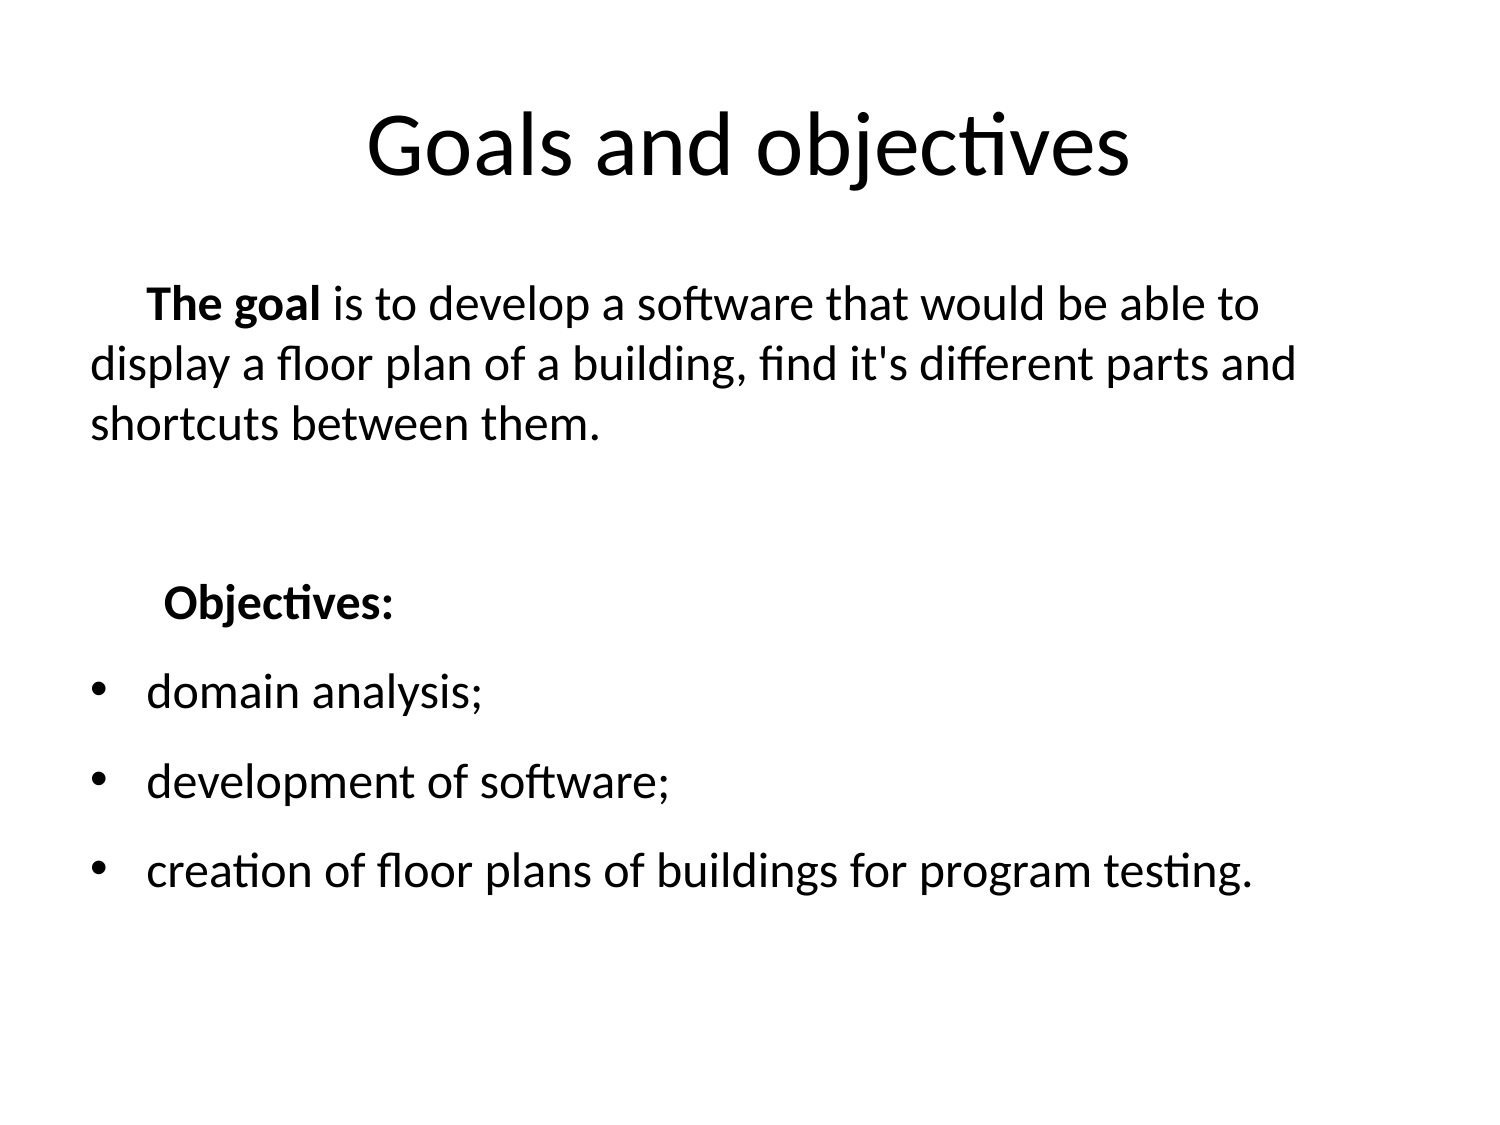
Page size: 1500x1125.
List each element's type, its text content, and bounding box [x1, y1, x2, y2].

title Goals and objectives [75, 45, 1425, 233]
list The goal is to develop a software that would be able to display a floor plan of a building, find it's different parts and shortcuts between them. Objectives: domain analysis; development of software; creation of floor plans of buildings for program testing. [75, 262, 1425, 1005]
